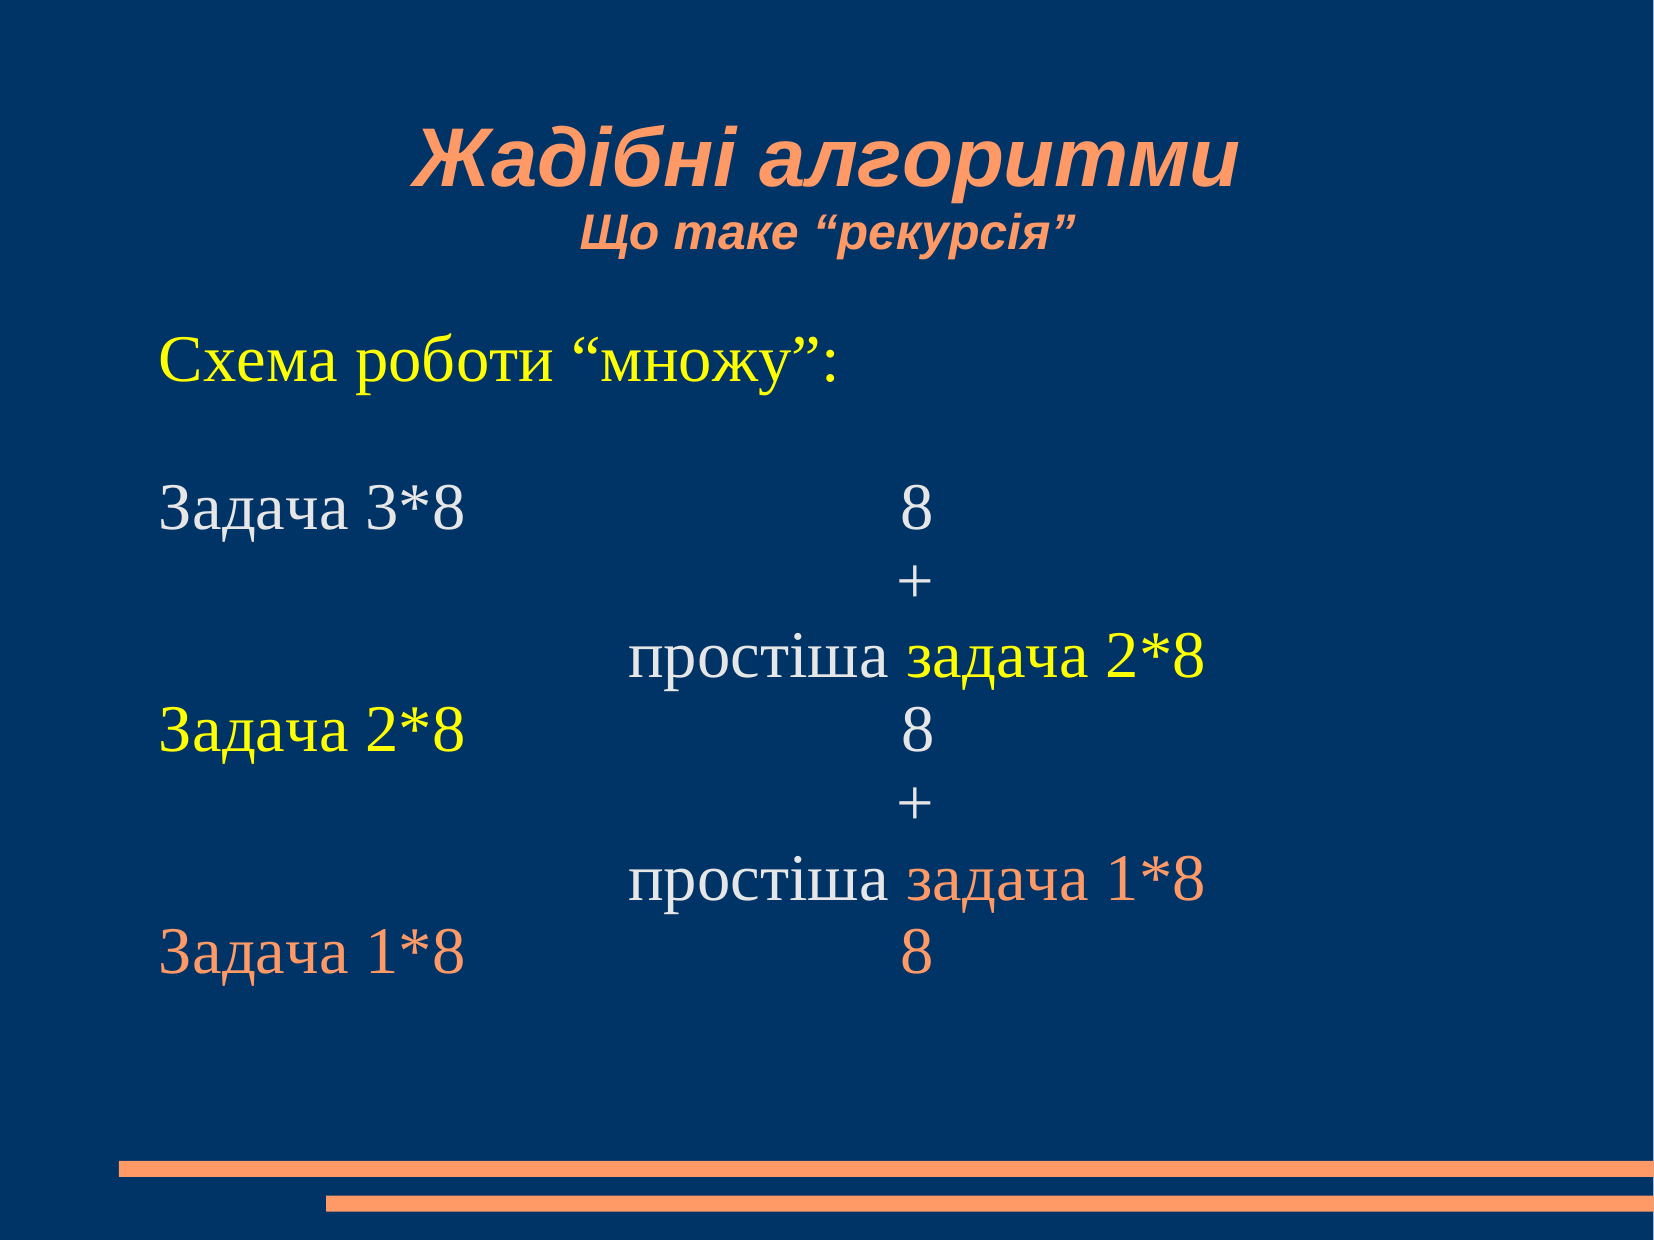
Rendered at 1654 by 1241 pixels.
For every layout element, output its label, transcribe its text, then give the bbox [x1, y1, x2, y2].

title Жадібні алгоритми Що таке “рекурсія” [121, 46, 1534, 325]
list Схема роботи “множу”: Задача 3*8 8 + простіша задача 2*8 Задача 2*8 8 + простіша задача 1*8 Задача 1*8 8 [121, 322, 1561, 1132]
